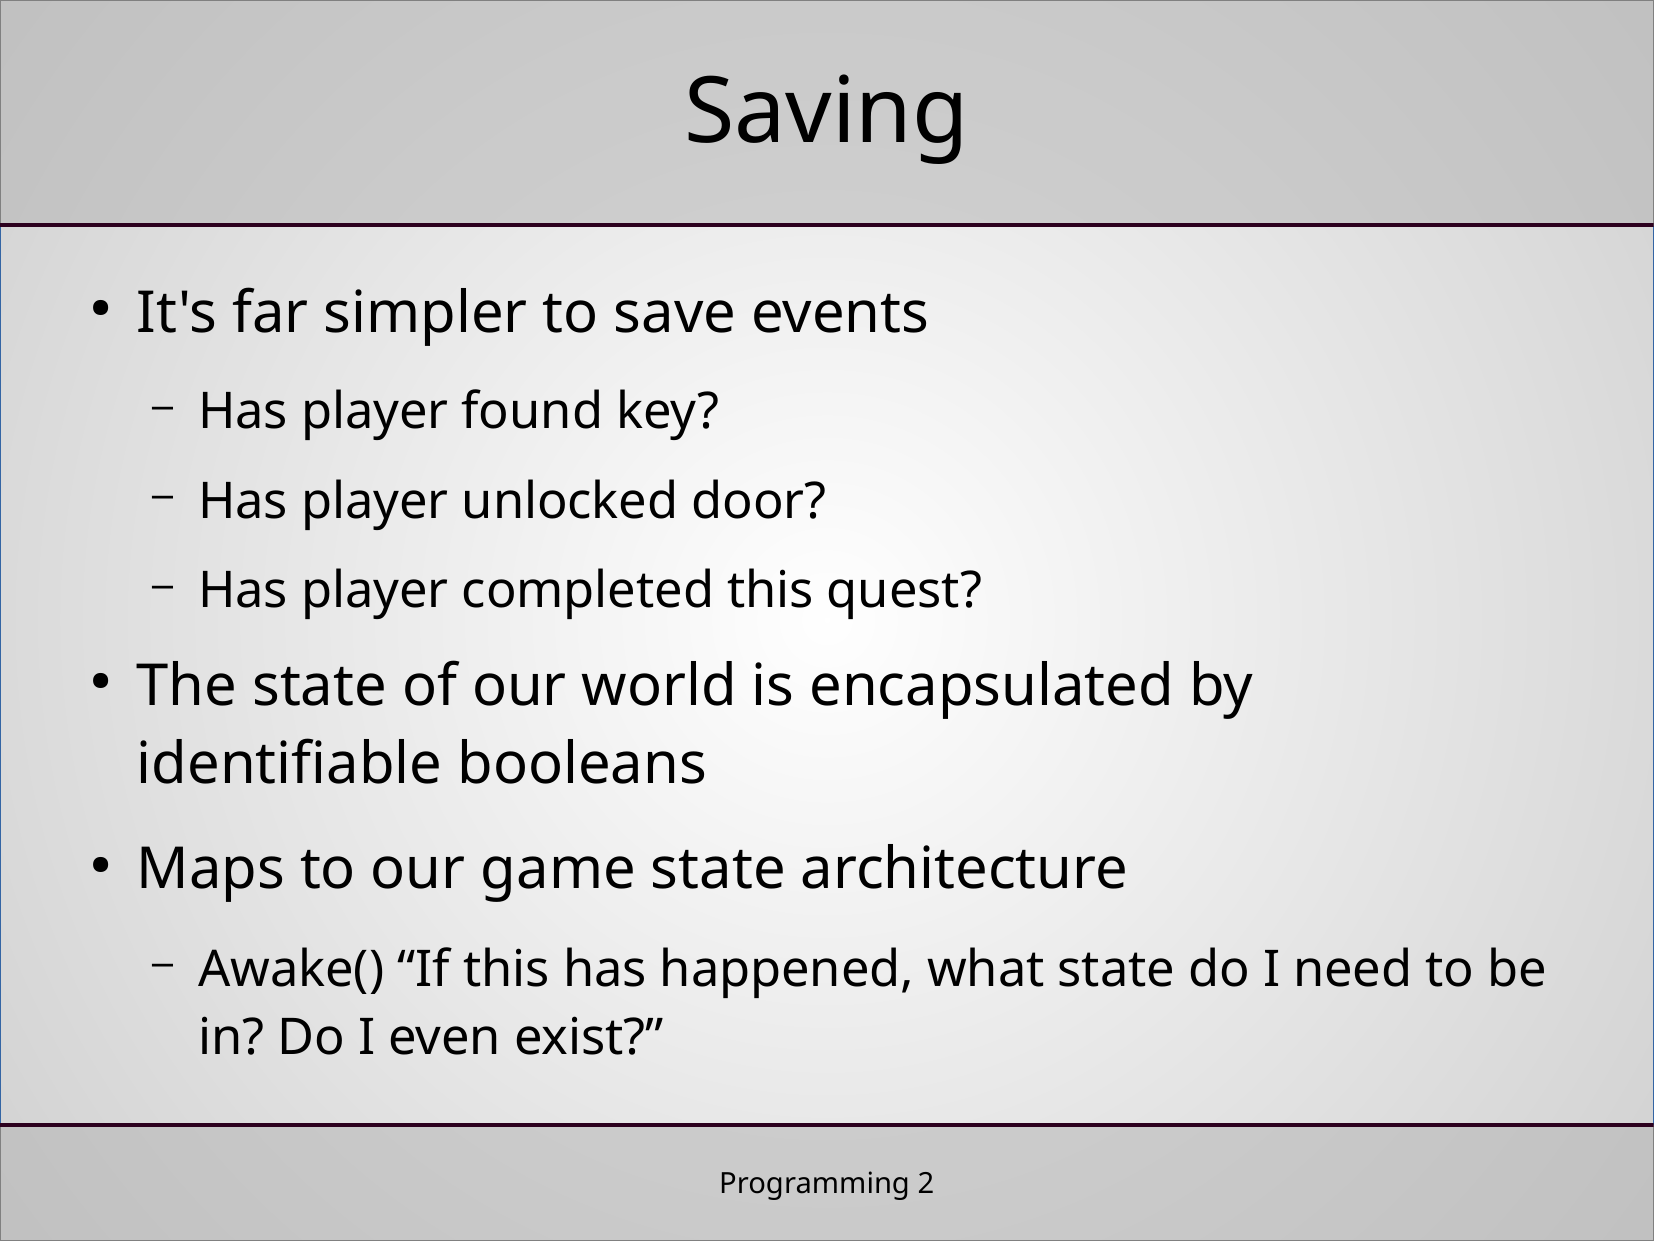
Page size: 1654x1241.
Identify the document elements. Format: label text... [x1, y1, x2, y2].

title Saving [82, 34, 1571, 181]
list It's far simpler to save events Has player found key? Has player unlocked door? Has player completed this quest? The state of our world is encapsulated by identifiable booleans Maps to our game state architecture Awake() “If this has happened, what state do I need to be in? Do I even exist?” [75, 270, 1571, 1075]
